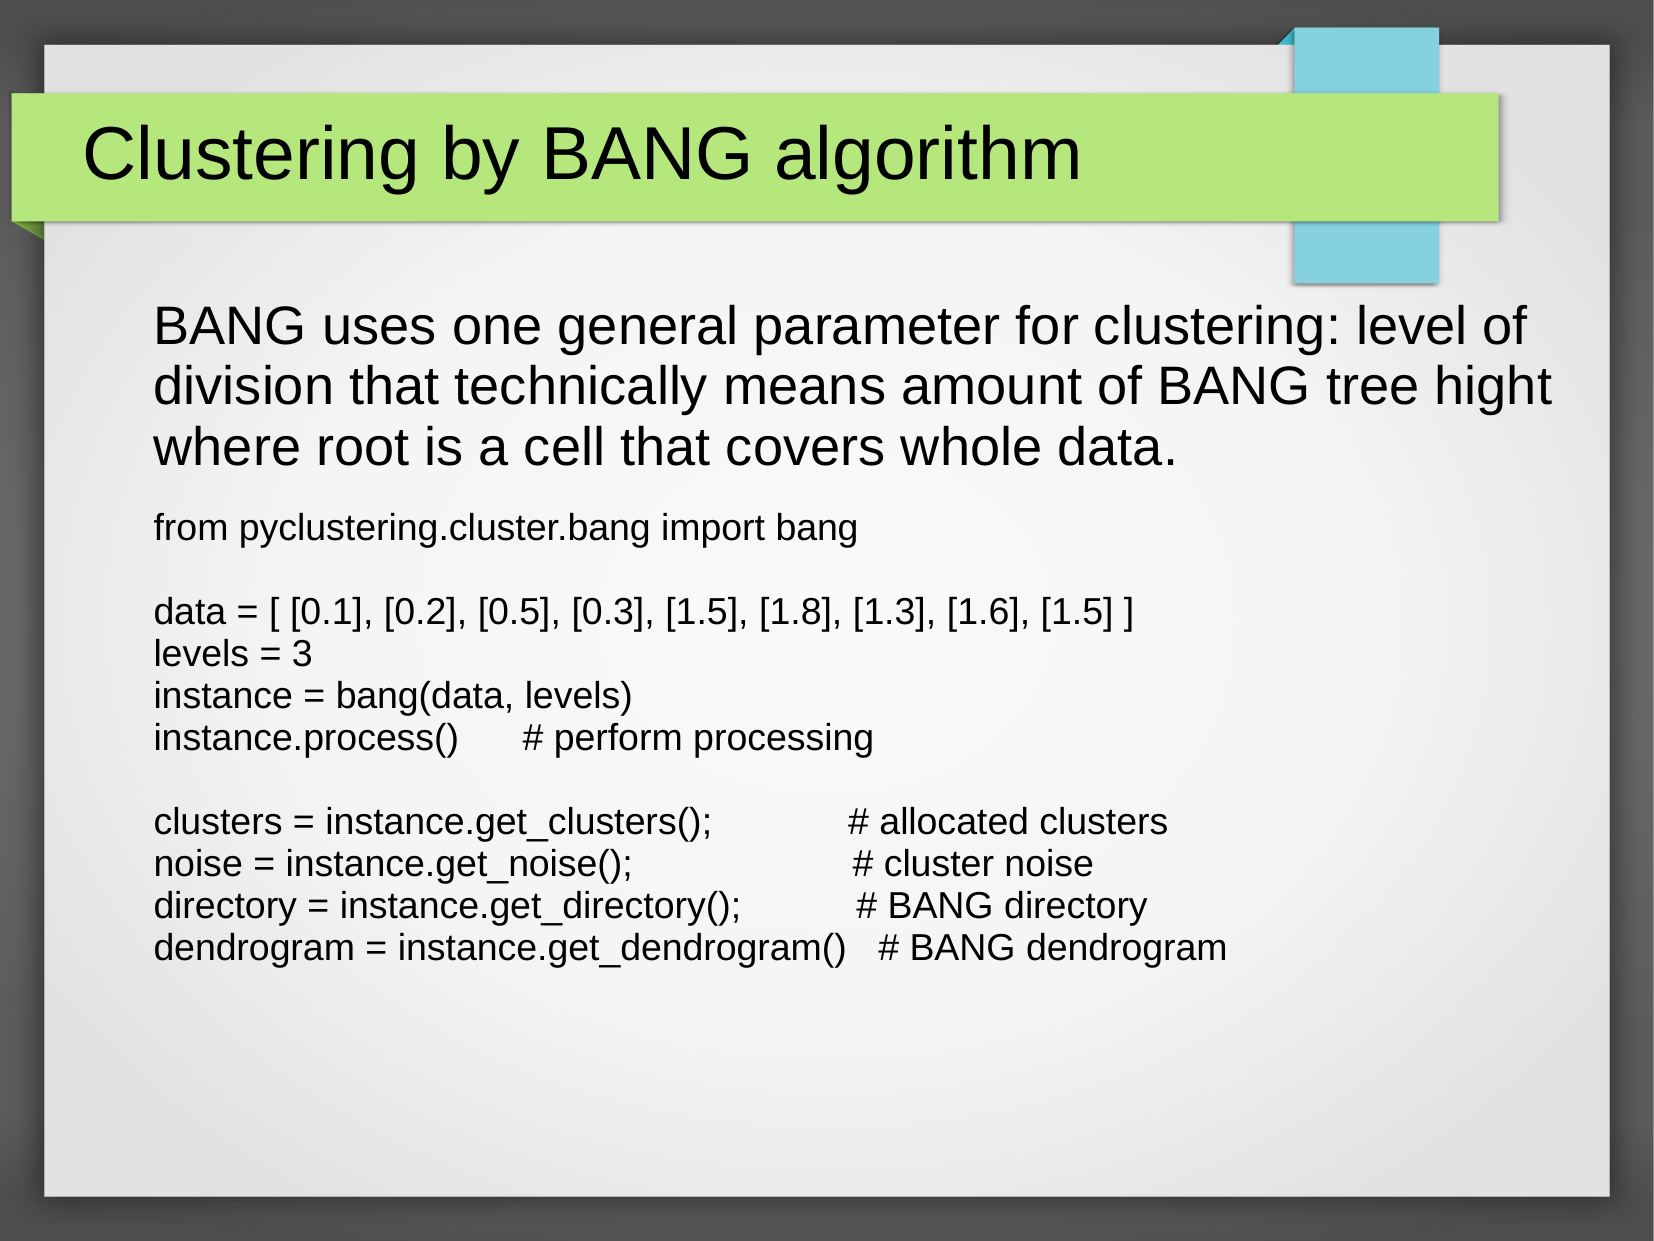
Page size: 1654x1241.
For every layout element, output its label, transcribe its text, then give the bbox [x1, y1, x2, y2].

picture [0, 0, 1654, 1241]
list BANG uses one general parameter for clustering: level of division that technically means amount of BANG tree hight where root is a cell that covers whole data. from pyclustering.cluster.bang import bang data = [ [0.1], [0.2], [0.5], [0.3], [1.5], [1.8], [1.3], [1.6], [1.5] ] levels = 3 instance = bang(data, levels) instance.process() # perform processing clusters = instance.get_clusters(); # allocated clusters noise = instance.get_noise(); # cluster noise directory = instance.get_directory(); # BANG directory dendrogram = instance.get_dendrogram() # BANG dendrogram [82, 295, 1571, 1015]
title Clustering by BANG algorithm [82, 94, 1264, 213]
